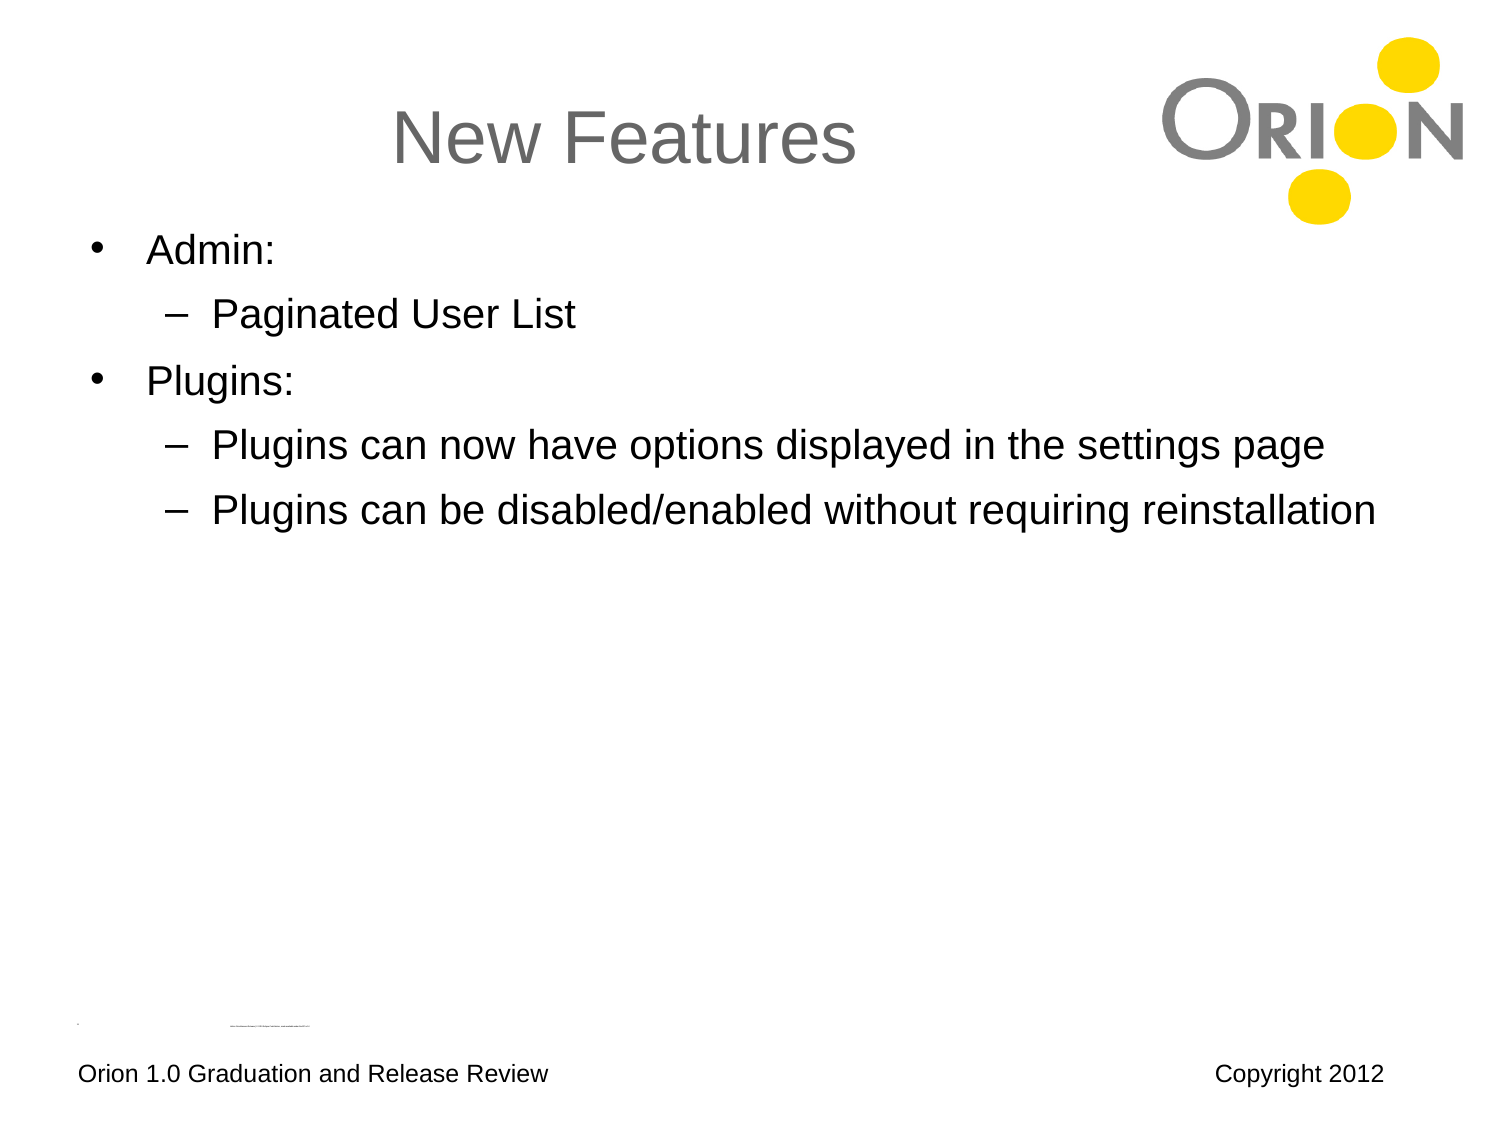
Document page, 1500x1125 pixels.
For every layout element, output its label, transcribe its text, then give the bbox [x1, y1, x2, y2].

title New Features [74, 45, 1176, 233]
list Admin: Paginated User List Plugins: Plugins can now have options displayed in the settings page Plugins can be disabled/enabled without requiring reinstallation [75, 224, 1463, 988]
picture [1162, 37, 1463, 224]
